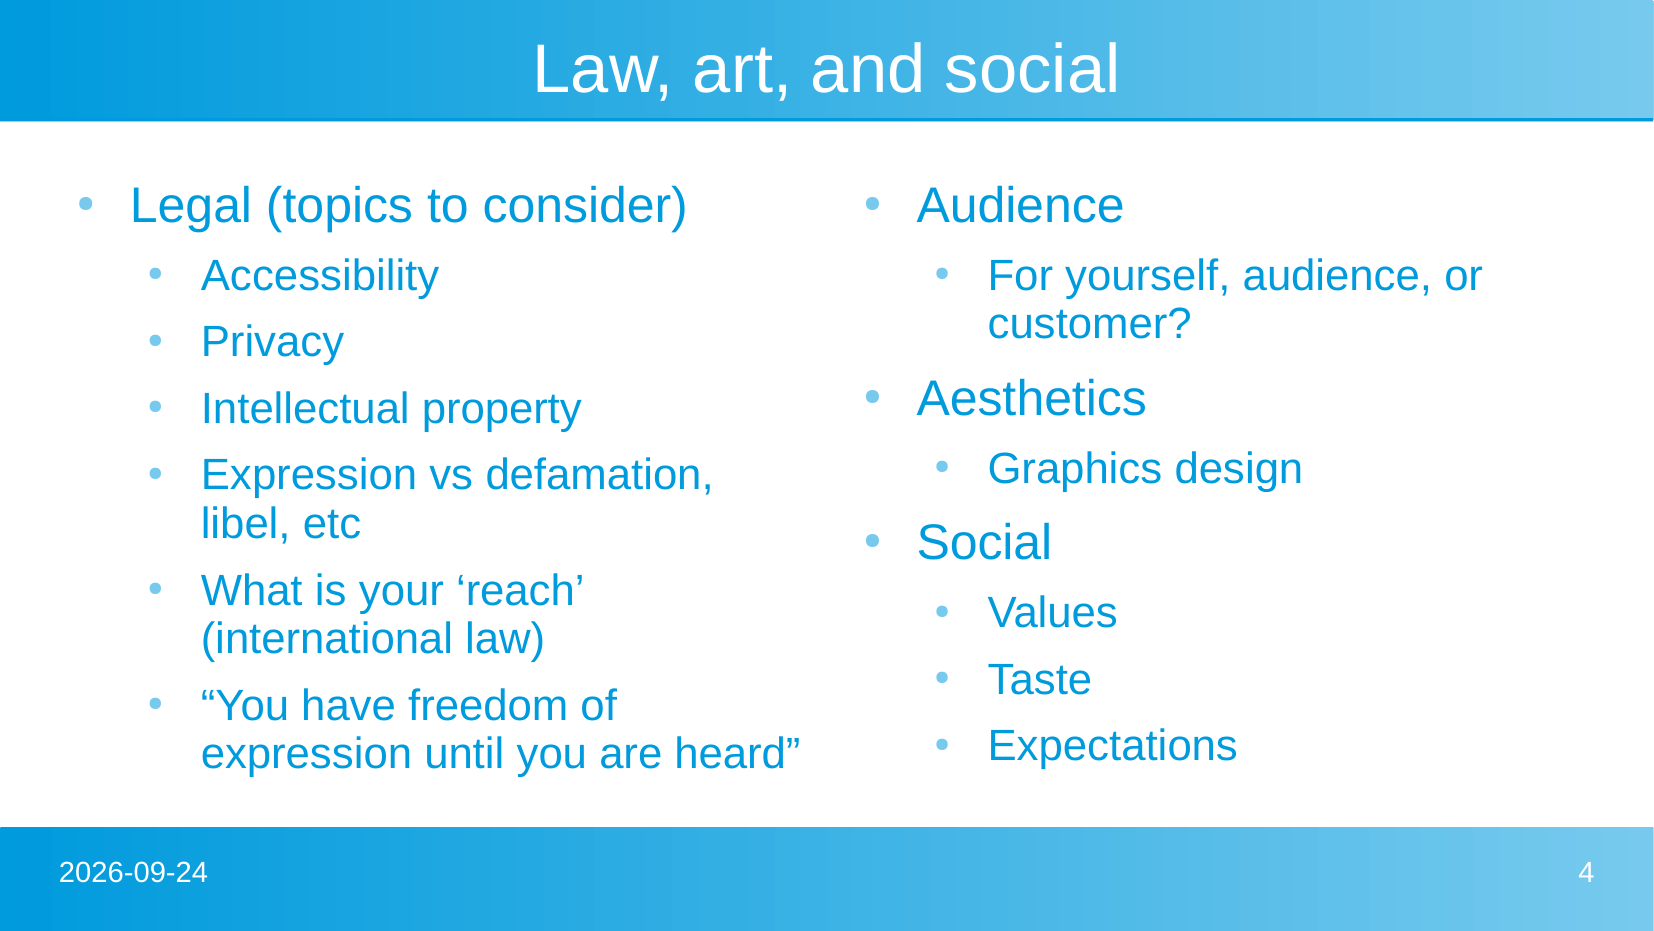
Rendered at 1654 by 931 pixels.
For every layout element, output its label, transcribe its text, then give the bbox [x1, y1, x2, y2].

title Law, art, and social [59, 29, 1595, 108]
list Audience For yourself, audience, or customer? Aesthetics Graphics design Social Values Taste Expectations [845, 177, 1596, 768]
list Legal (topics to consider) Accessibility Privacy Intellectual property Expression vs defamation, libel, etc What is your ‘reach’ (international law) “You have freedom of expression until you are heard” [59, 177, 809, 768]
